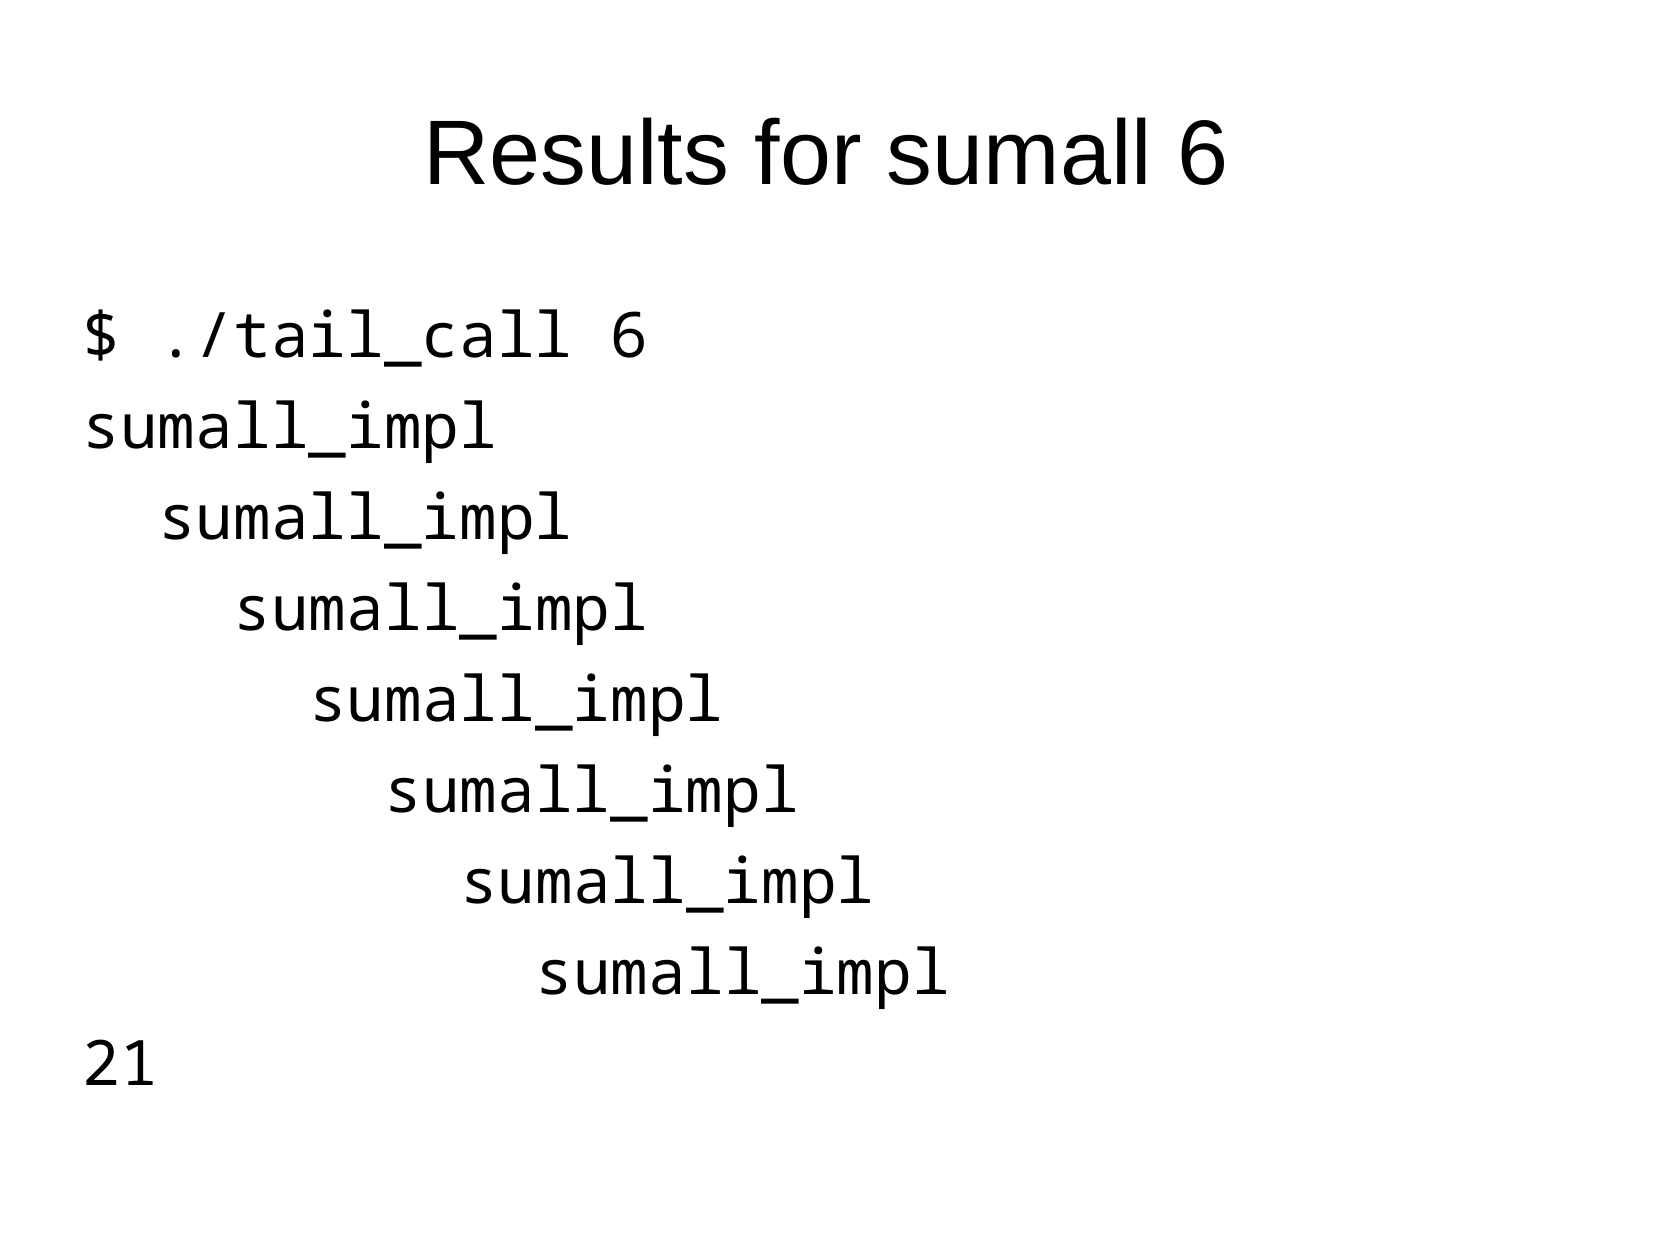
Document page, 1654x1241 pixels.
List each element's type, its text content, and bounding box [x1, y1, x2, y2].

list $ ./tail_call 6 sumall_impl sumall_impl sumall_impl sumall_impl sumall_impl sumall_impl sumall_impl 21 [82, 290, 1654, 1109]
title Results for sumall 6 [82, 49, 1571, 257]
